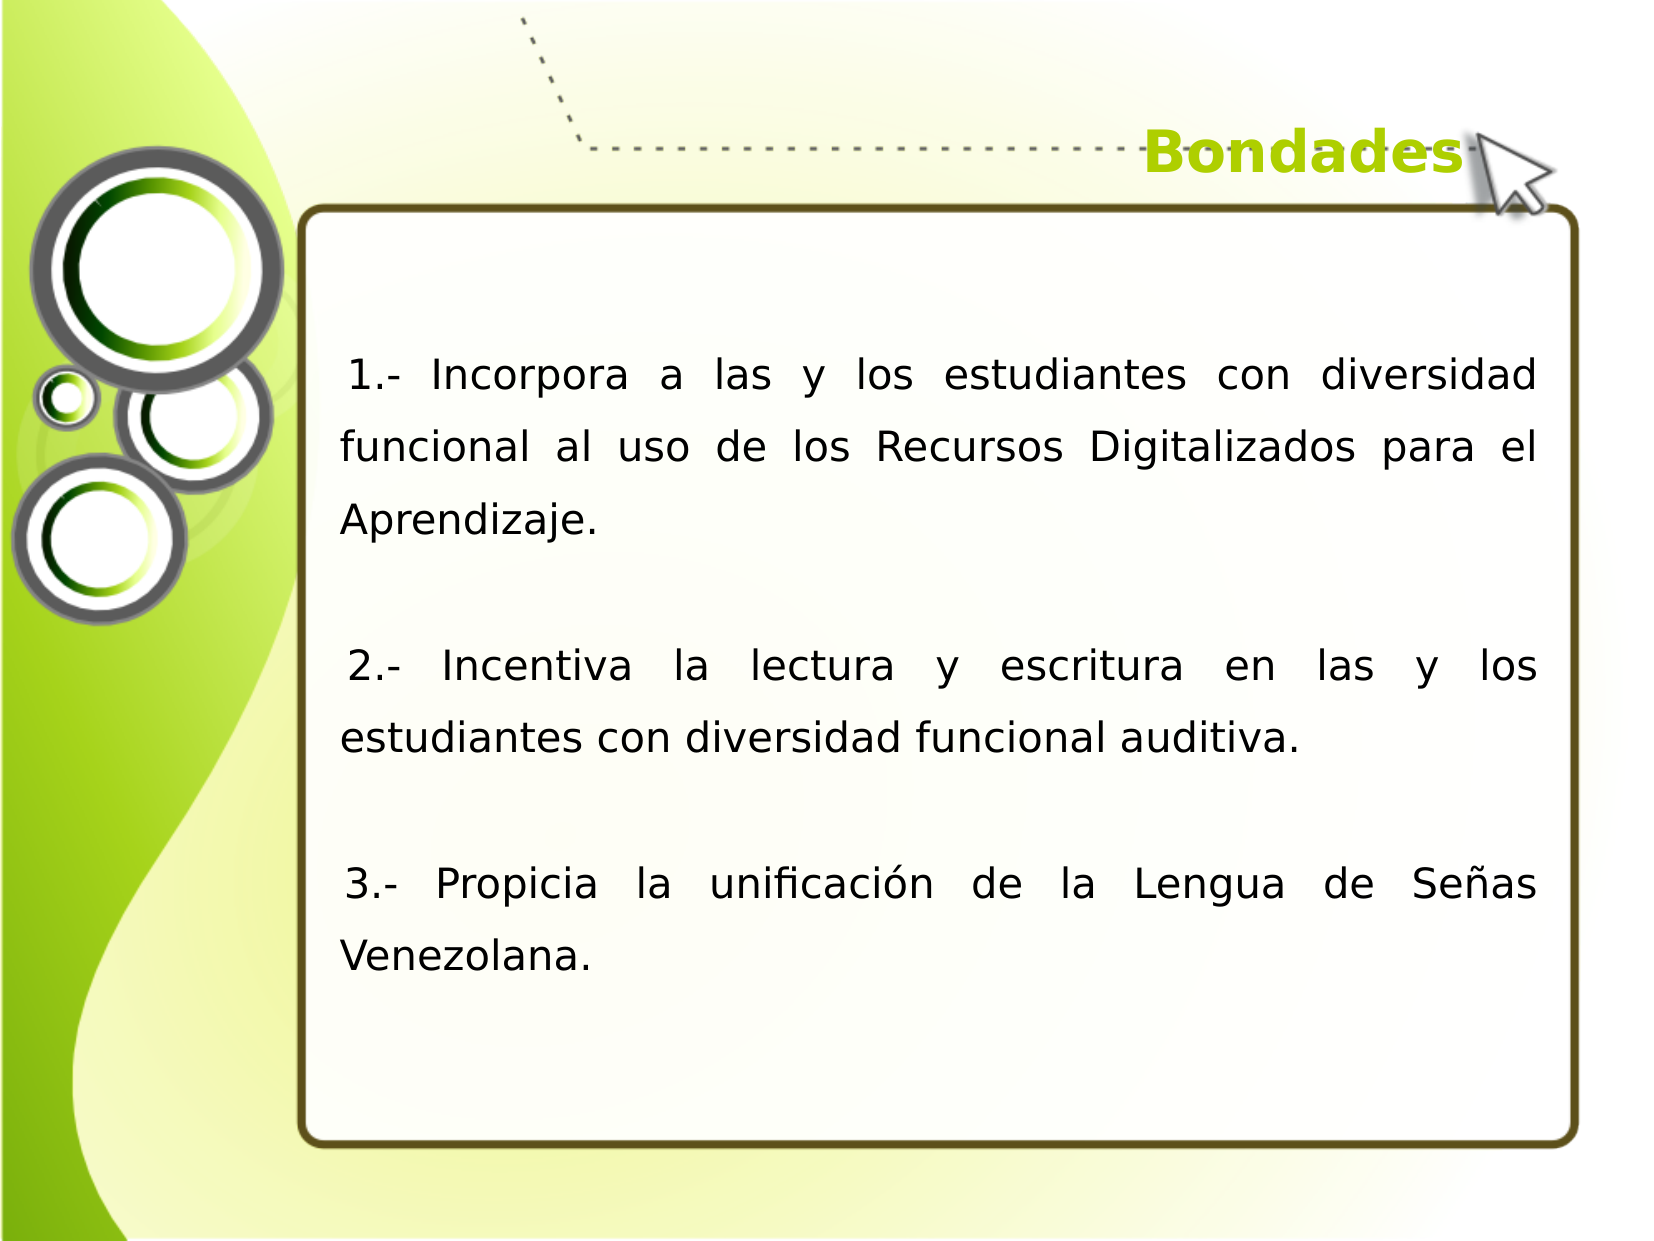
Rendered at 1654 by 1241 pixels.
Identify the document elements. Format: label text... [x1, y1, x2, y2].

text_box Bondades [755, 76, 1501, 160]
picture [0, 0, 1654, 1241]
text_box 1.- Incorpora a las y los estudiantes con diversidad funcional al uso de los Recursos Digitalizados para el Aprendizaje. 2.- Incentiva la lectura y escritura en las y los estudiantes con diversidad funcional auditiva. 3.- Propicia la unificación de la Lengua de Señas Venezolana. [289, 318, 1554, 975]
